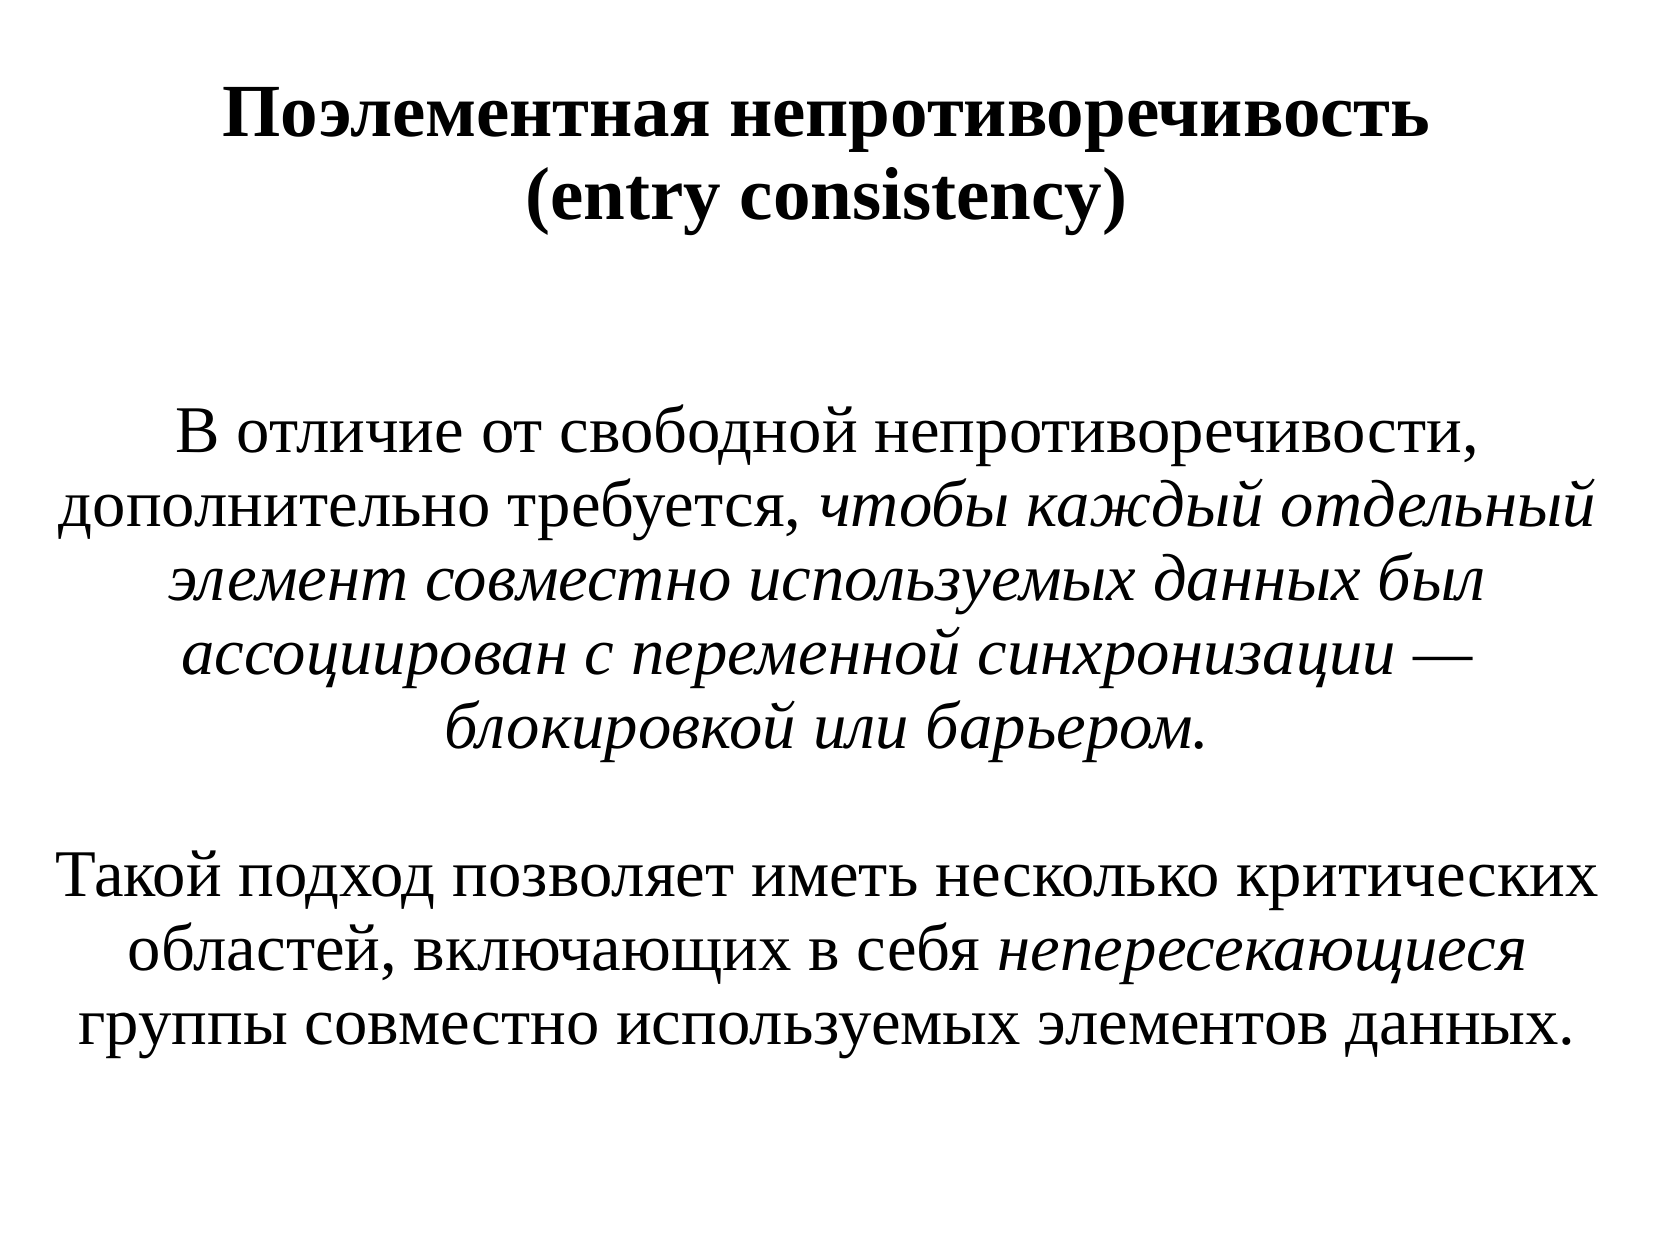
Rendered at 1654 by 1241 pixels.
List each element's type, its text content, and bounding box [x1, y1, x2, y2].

title Поэлементная непротиворечивость (entry consistency) [82, 49, 1571, 236]
text_box В отличие от свободной непротиворечивости, дополнительно требуется, чтобы каждый отдельный элемент совместно используемых данных был ассоциирован с переменной синхронизации — блокировкой или барьером. Такой подход позволяет иметь несколько критических областей, включающих в себя непересекающиеся группы совместно используемых элементов данных. [30, 236, 1626, 1215]
